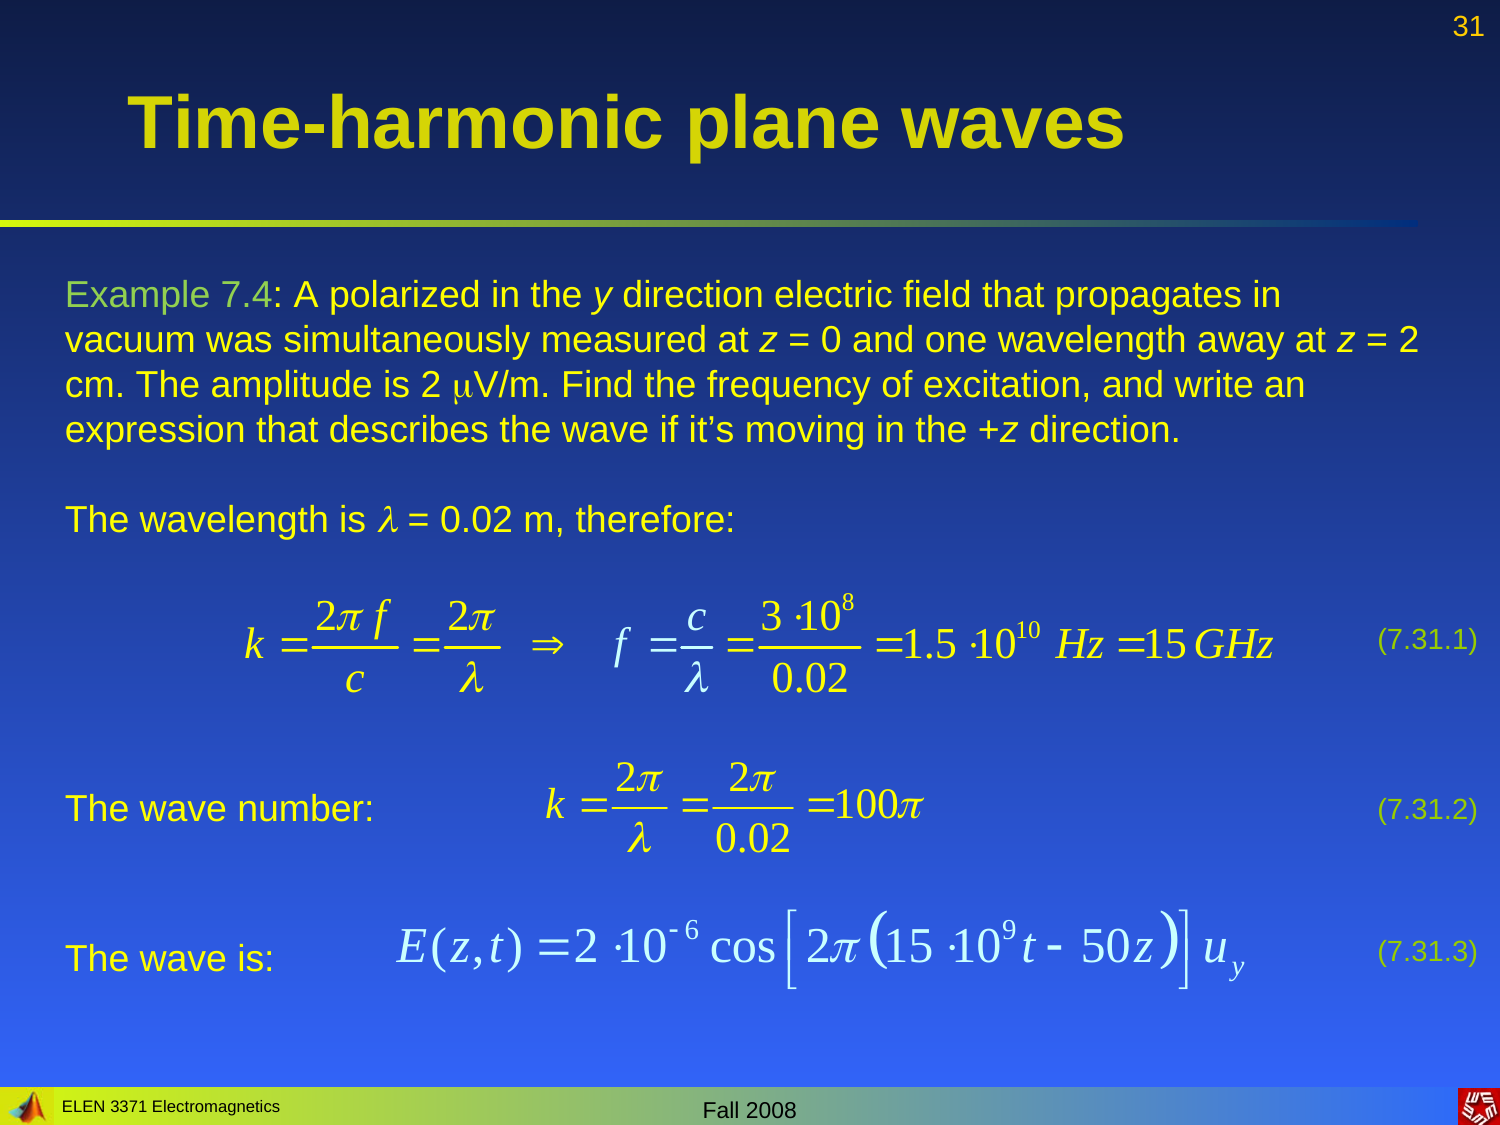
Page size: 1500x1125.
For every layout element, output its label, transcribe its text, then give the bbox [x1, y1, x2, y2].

text_box The wavelength is  = 0.02 m, therefore: [49, 487, 963, 548]
text_box The wave is: [50, 926, 387, 988]
chart [538, 750, 935, 863]
text_box Example 7.4: A polarized in the y direction electric field that propagates in vacuum was simultaneously measured at z = 0 and one wavelength away at z = 2 cm. The amplitude is 2 V/m. Find the frequency of excitation, and write an expression that describes the wave if it’s moving in the +z direction. [49, 262, 1438, 458]
text_box (7.31.2) [1362, 782, 1500, 833]
picture [1458, 1088, 1500, 1125]
chart [387, 899, 1257, 1000]
text_box The wave number: [50, 776, 538, 838]
chart [237, 581, 1282, 703]
text_box (7.31.1) [1362, 612, 1500, 663]
text_box (7.31.3) [1362, 924, 1500, 976]
picture [0, 1087, 54, 1125]
title Time-harmonic plane waves [112, 37, 1388, 201]
